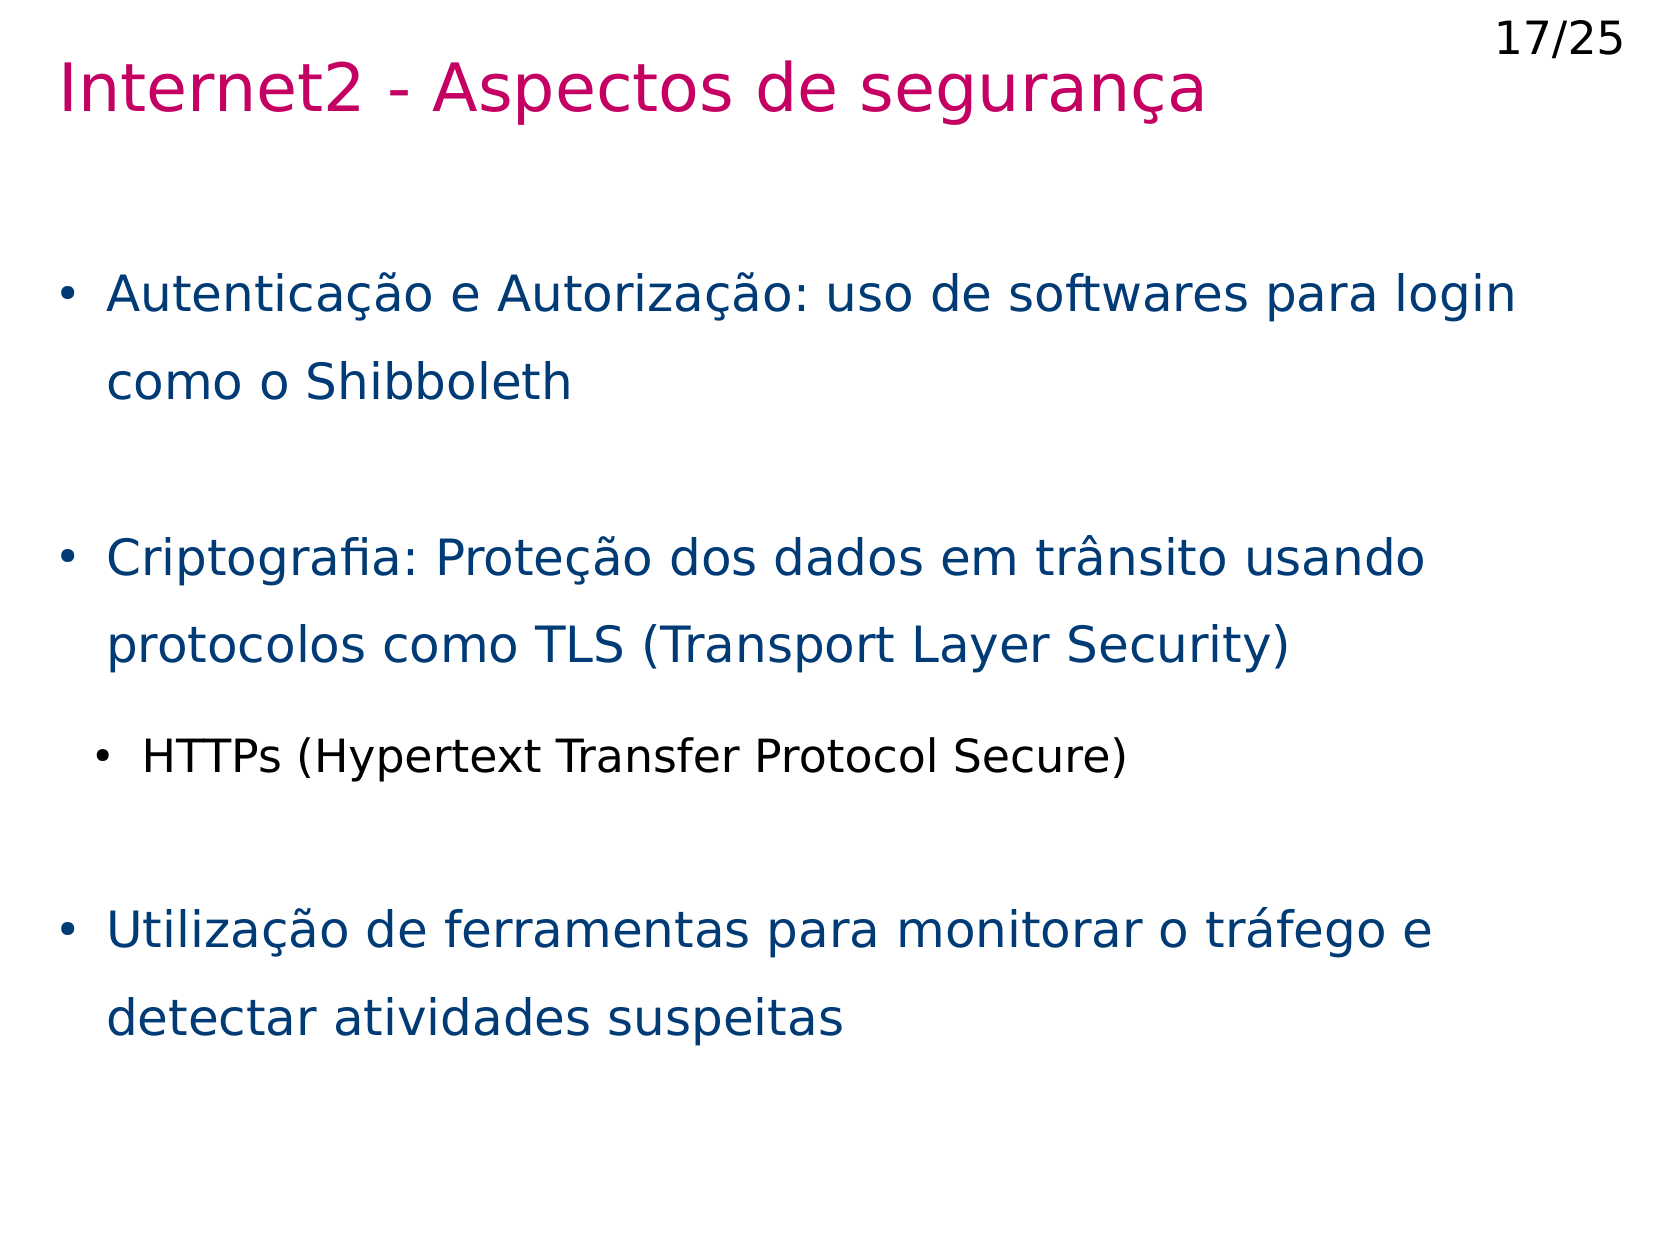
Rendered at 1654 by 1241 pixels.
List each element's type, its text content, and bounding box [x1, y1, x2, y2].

list Autenticação e Autorização: uso de softwares para login como o Shibboleth Criptografia: Proteção dos dados em trânsito usando protocolos como TLS (Transport Layer Security) HTTPs (Hypertext Transfer Protocol Secure) Utilização de ferramentas para monitorar o tráfego e detectar atividades suspeitas [59, 236, 1625, 1211]
title Internet2 - Aspectos de segurança [59, 29, 1625, 148]
